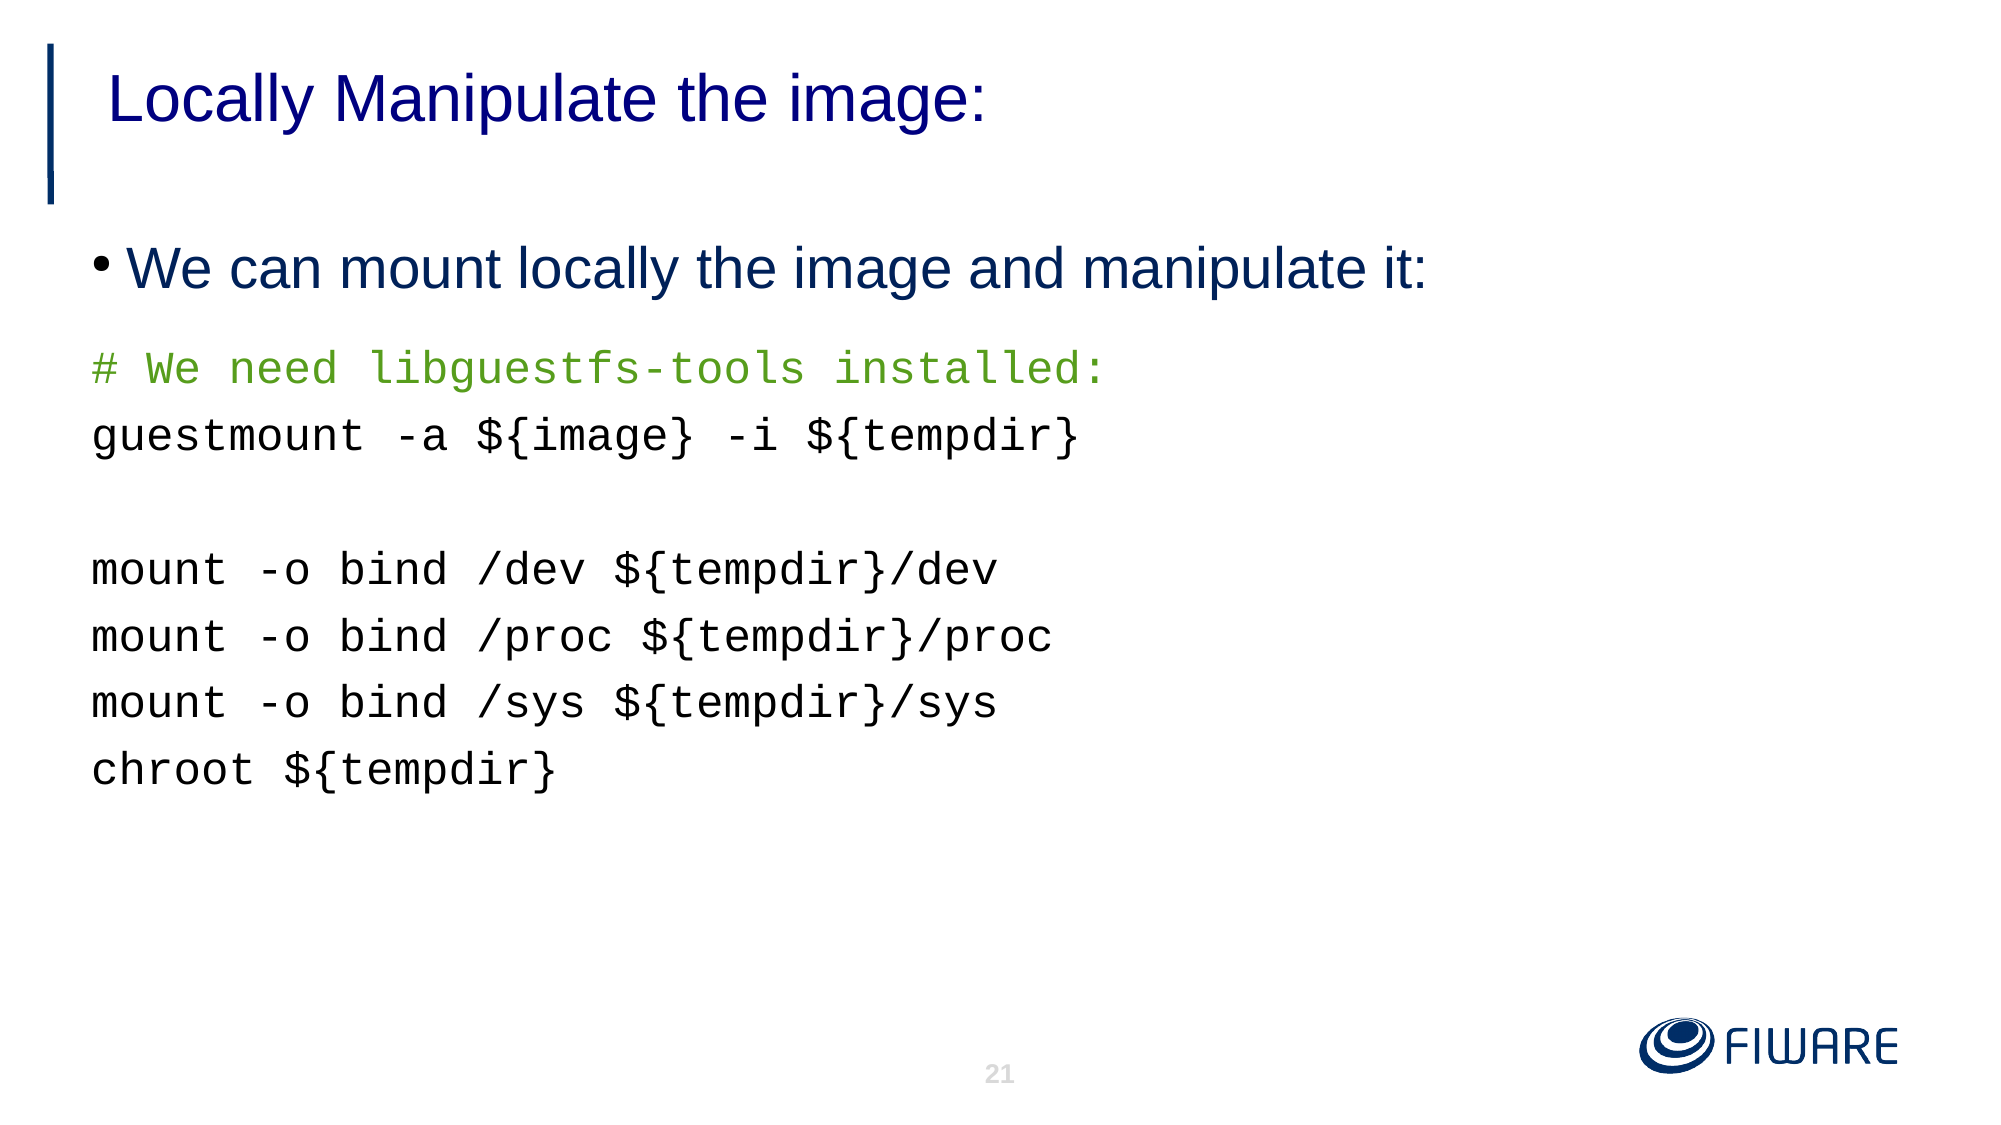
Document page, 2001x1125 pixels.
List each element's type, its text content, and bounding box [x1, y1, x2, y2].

slide_number <número> [887, 1042, 1113, 1103]
text_box # We need libguestfs-tools installed: guestmount -a ${image} -i ${tempdir} mount -o bind /dev ${tempdir}/dev mount -o bind /proc ${tempdir}/proc mount -o bind /sys ${tempdir}/sys chroot ${tempdir} [76, 330, 1902, 802]
picture [1635, 1012, 1905, 1077]
title Locally Manipulate the image: [92, 47, 1704, 142]
text_box We can mount locally the image and manipulate it: [76, 212, 1902, 308]
